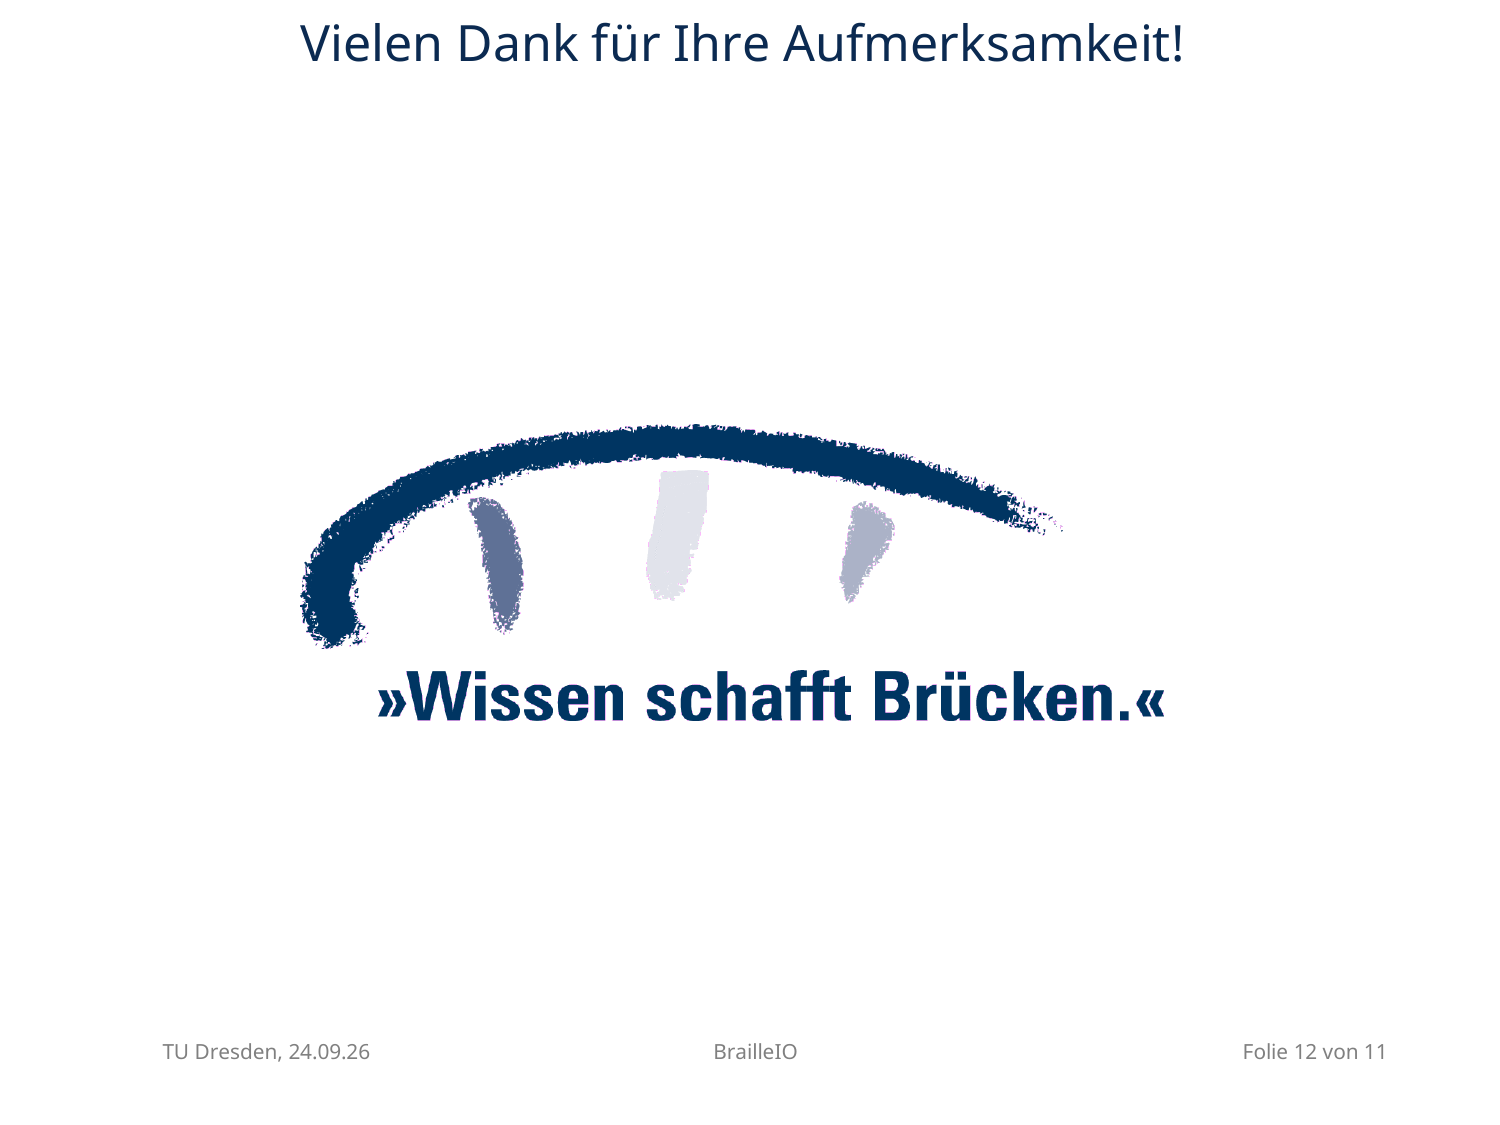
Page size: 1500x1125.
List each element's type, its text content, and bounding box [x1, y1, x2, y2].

list Vielen Dank für Ihre Aufmerksamkeit! [0, 0, 1500, 285]
picture [300, 424, 1164, 721]
